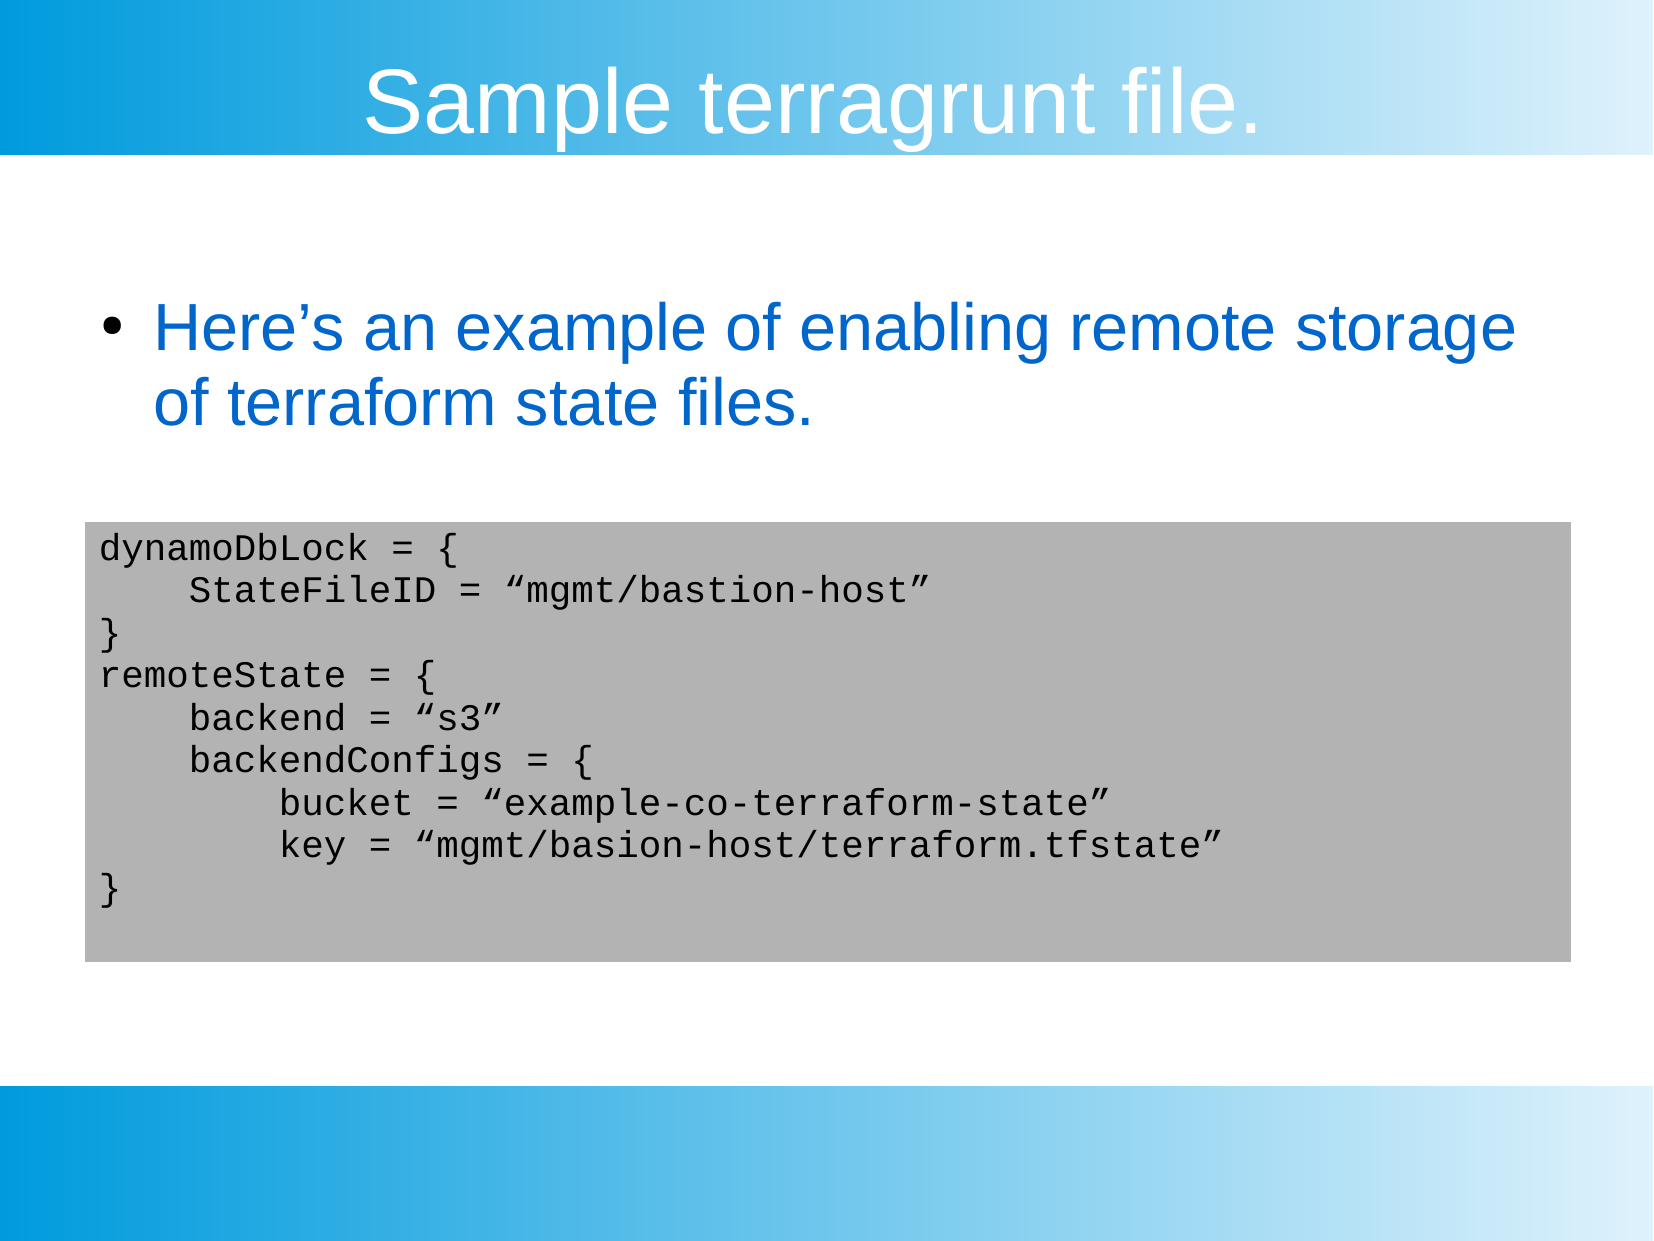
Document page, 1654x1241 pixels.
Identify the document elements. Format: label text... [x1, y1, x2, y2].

list Here’s an example of enabling remote storage of terraform state files. [82, 290, 1571, 1010]
title Sample terragrunt file. [82, 49, 1571, 155]
table_header dynamoDbLock = { StateFileID = “mgmt/bastion-host” } remoteState = { backend = “s3” backendConfigs = { bucket = “example-co-terraform-state” key = “mgmt/basion-host/terraform.tfstate” } [85, 522, 1571, 962]
